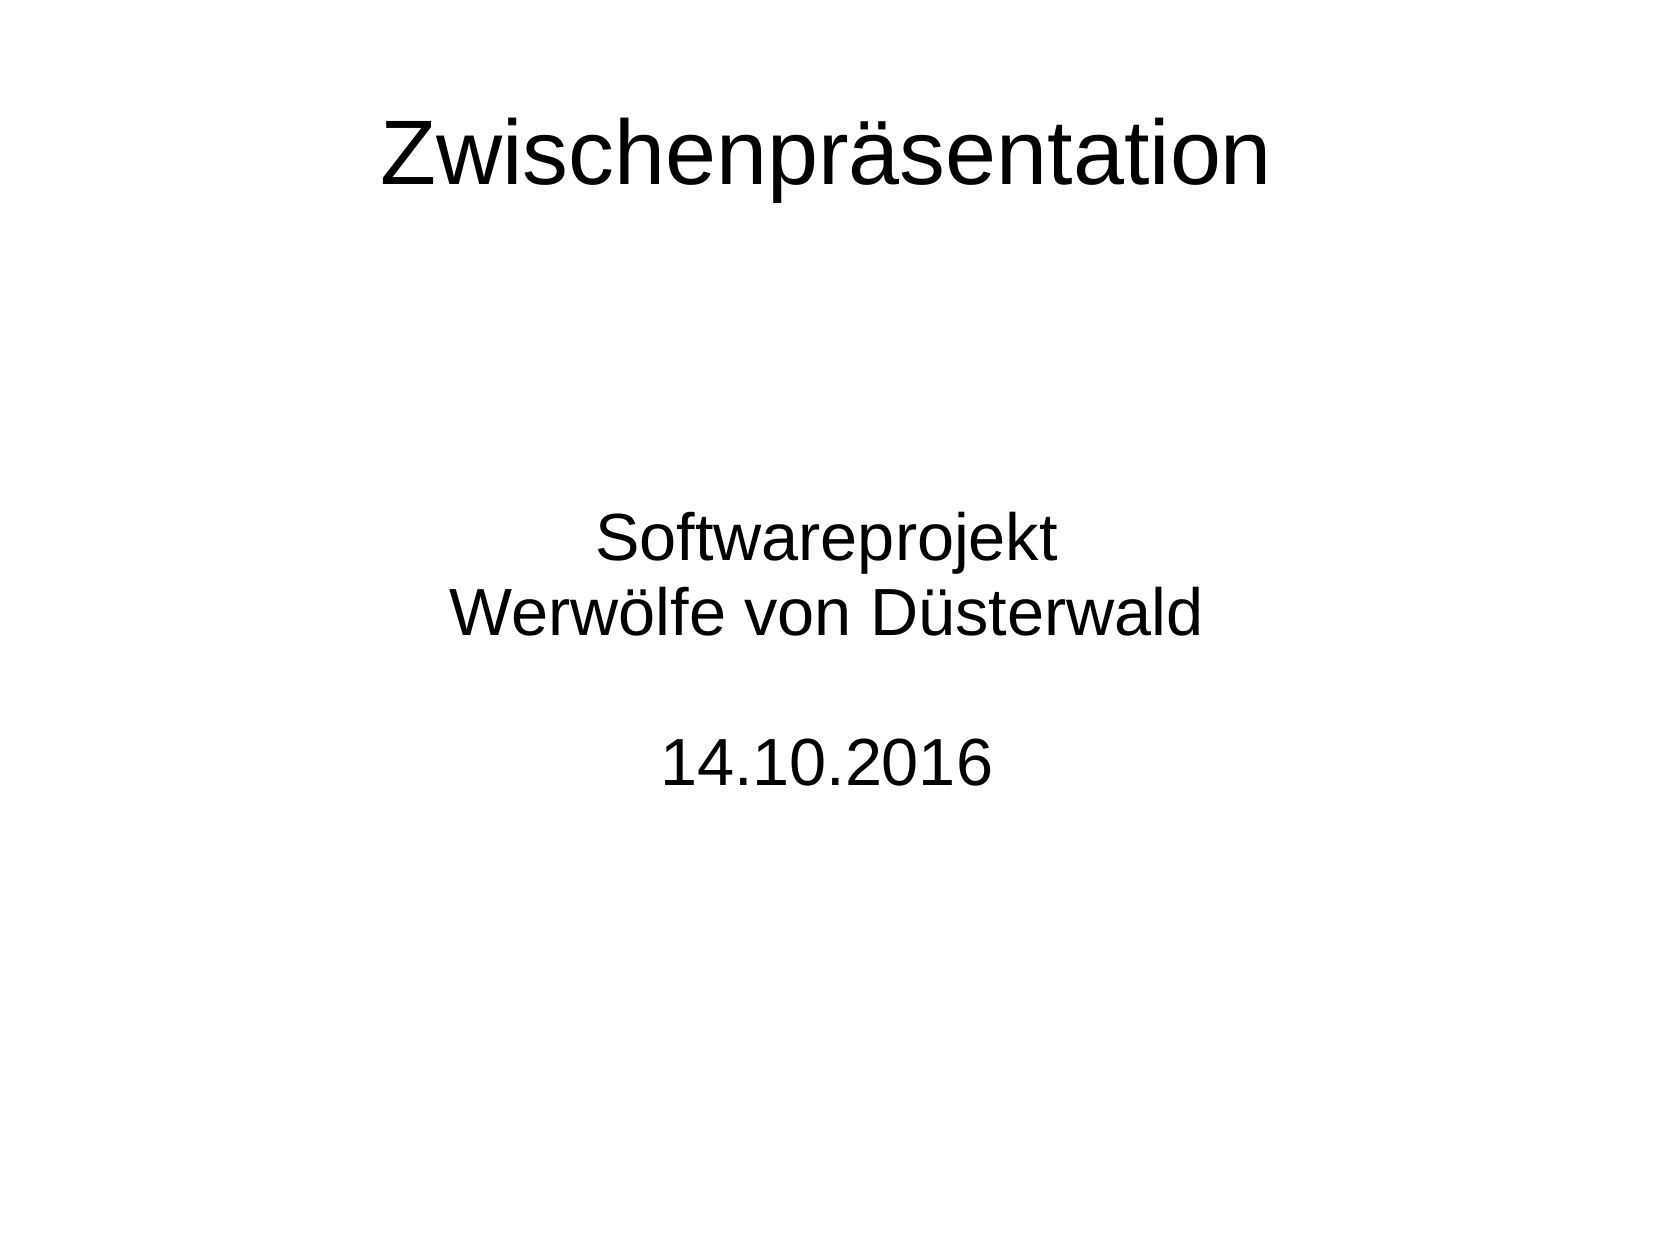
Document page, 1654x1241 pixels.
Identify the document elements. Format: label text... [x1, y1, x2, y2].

title Zwischenpräsentation [82, 49, 1571, 257]
subtitle Softwareprojekt Werwölfe von Düsterwald 14.10.2016 [82, 290, 1571, 1010]
